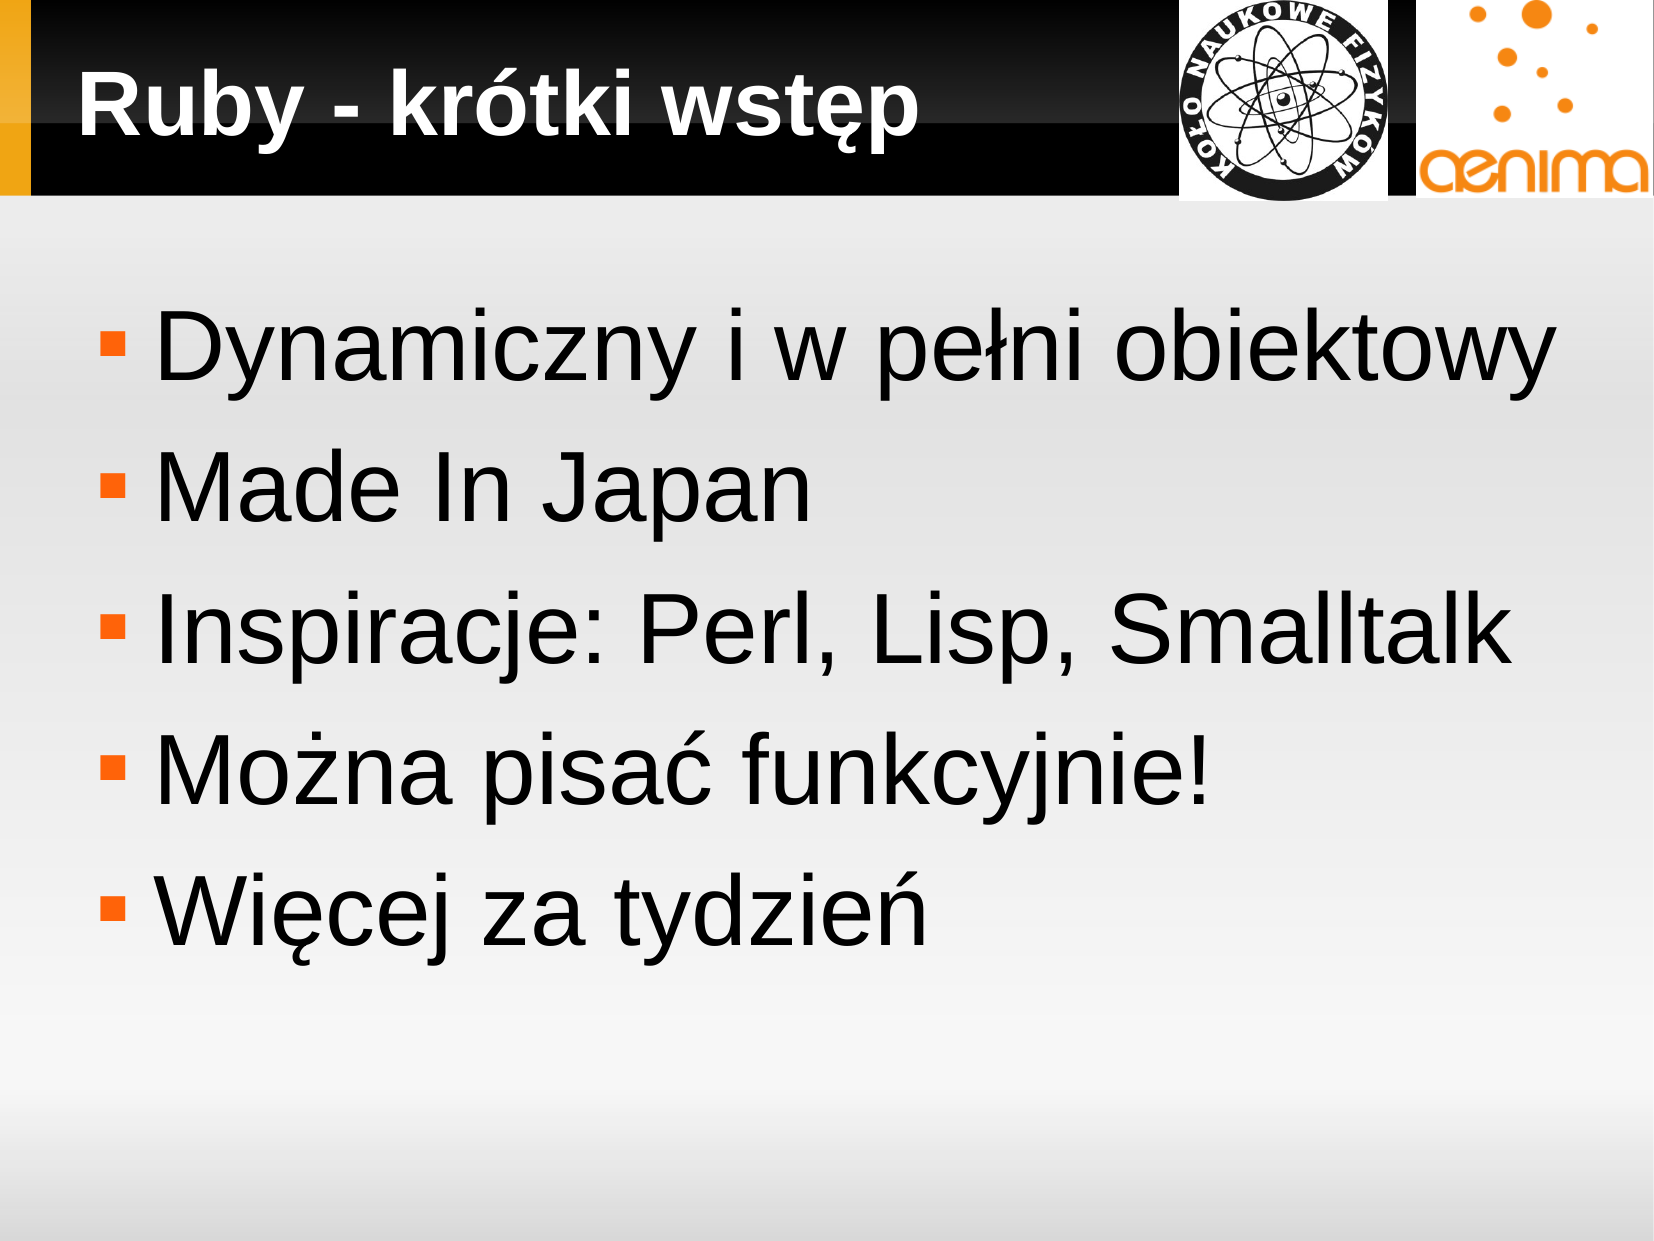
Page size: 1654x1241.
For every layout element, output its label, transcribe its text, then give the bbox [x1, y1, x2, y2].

list Dynamiczny i w pełni obiektowy Made In Japan Inspiracje: Perl, Lisp, Smalltalk Można pisać funkcyjnie! Więcej za tydzień [82, 290, 1571, 1109]
picture [0, 0, 1654, 1241]
title Ruby - krótki wstęp [76, 7, 1088, 200]
